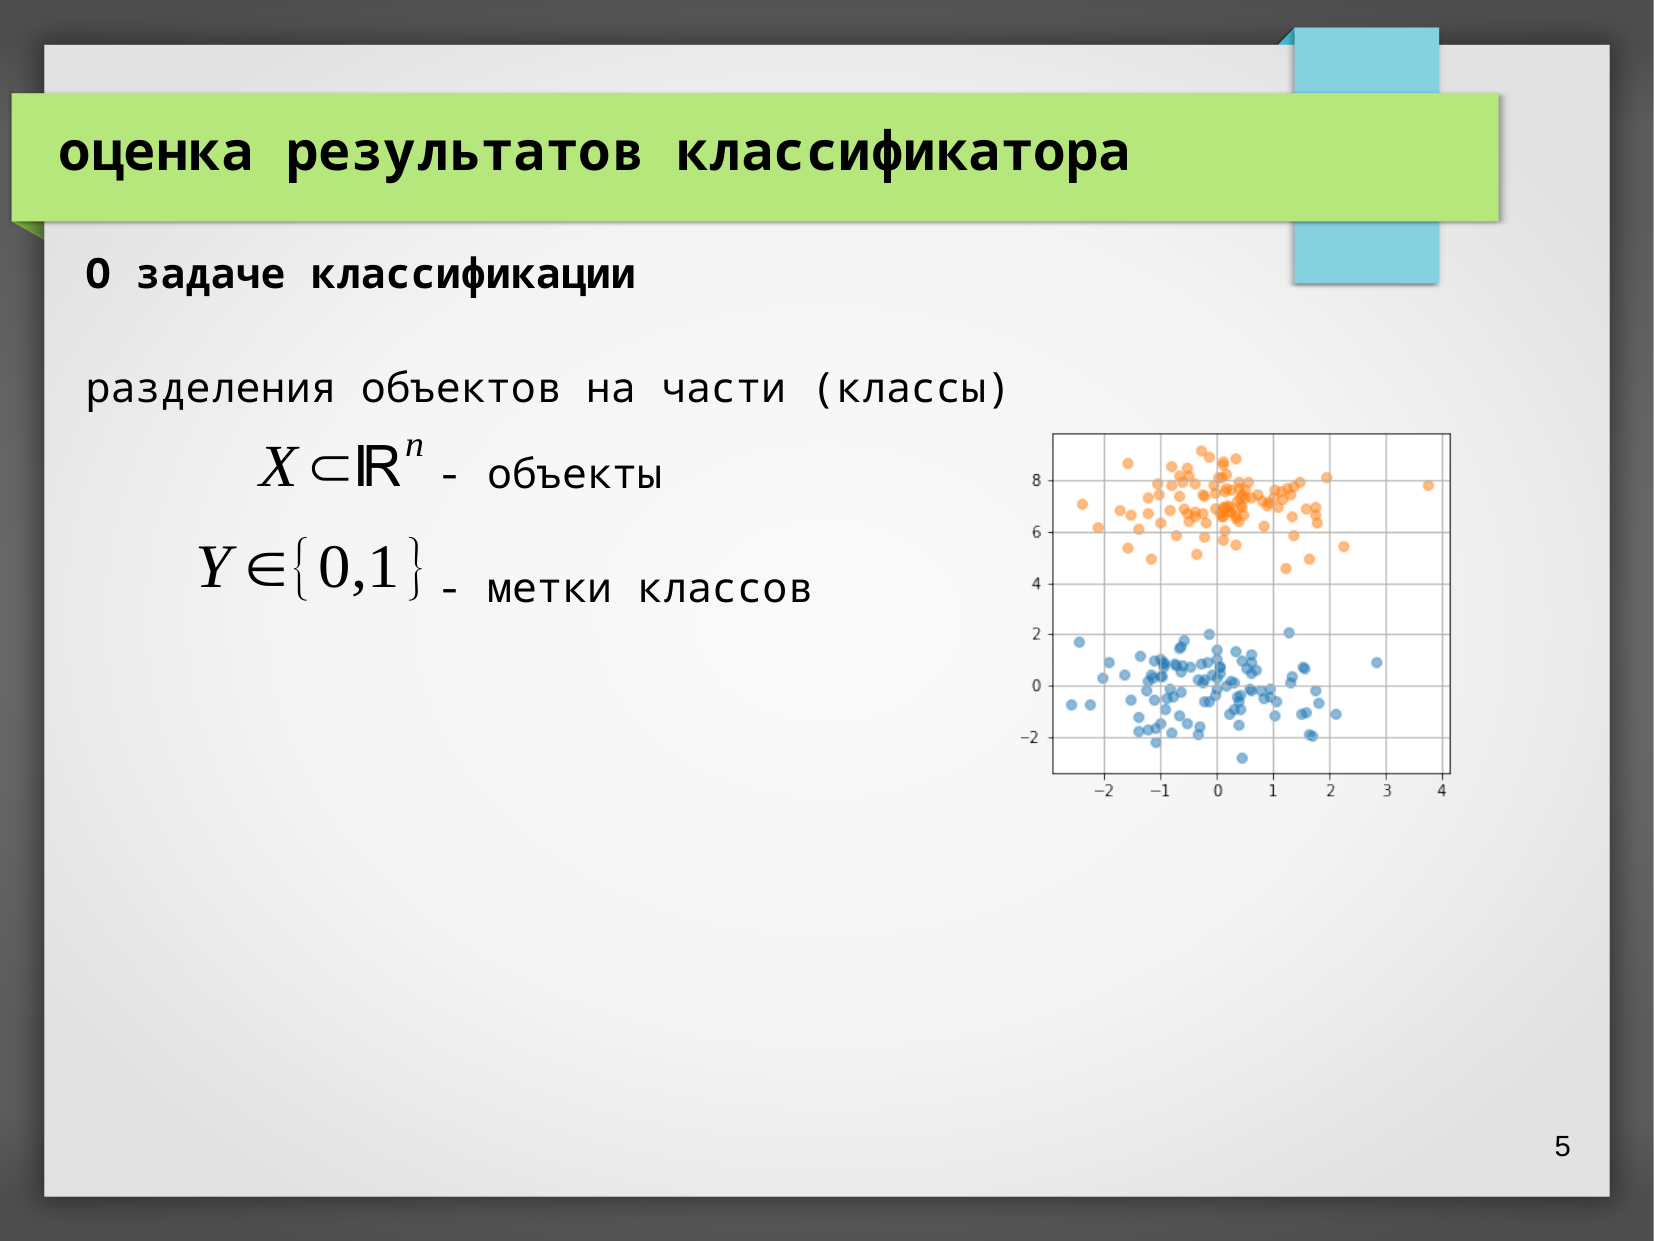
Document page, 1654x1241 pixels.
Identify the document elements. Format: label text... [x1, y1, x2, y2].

chart [188, 531, 437, 604]
title оценка результатов классификатора [59, 109, 1217, 190]
text_box О задаче классификации разделения объектов на части (классы) [70, 236, 1418, 397]
chart [248, 425, 432, 501]
subtitle - объекты - метки классов [437, 444, 875, 721]
picture [0, 0, 1654, 1241]
